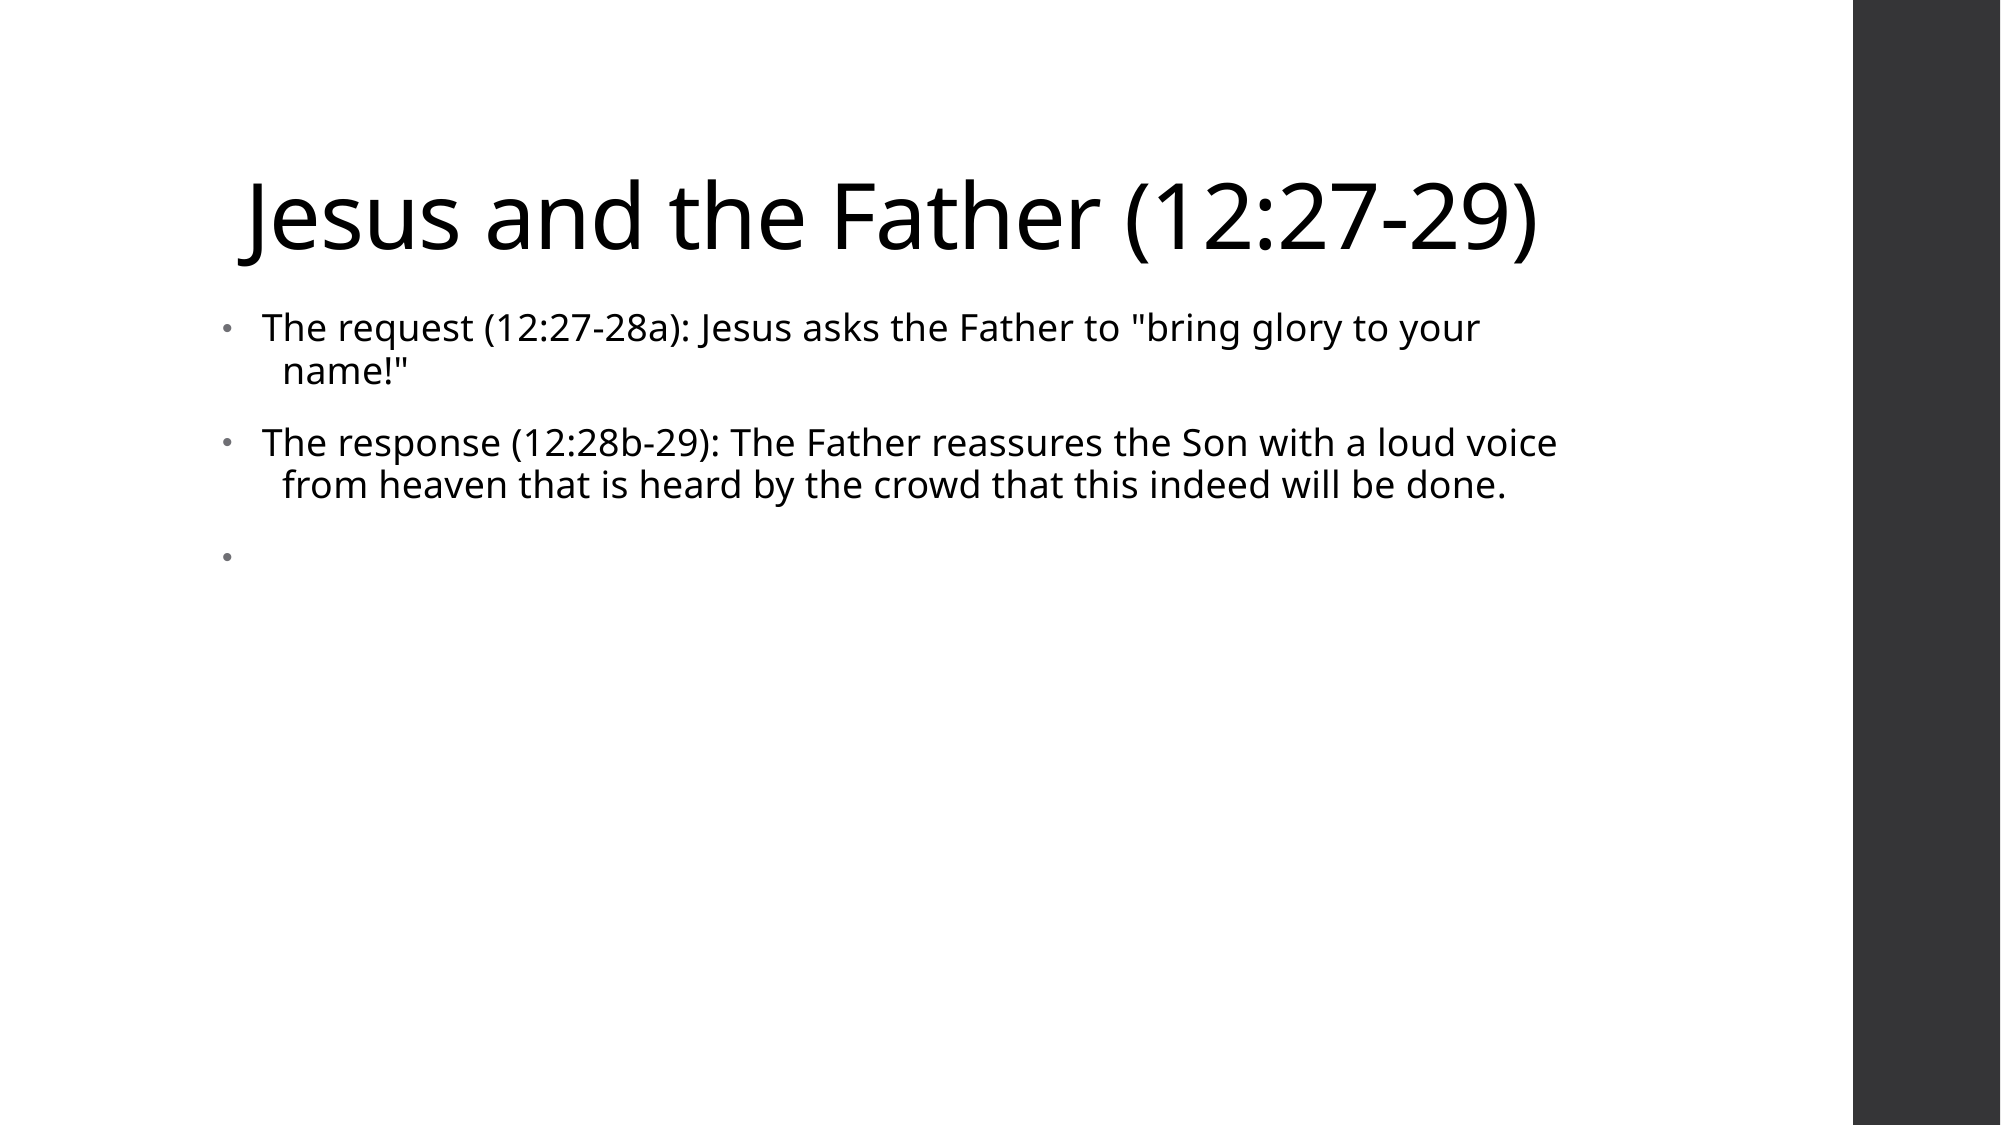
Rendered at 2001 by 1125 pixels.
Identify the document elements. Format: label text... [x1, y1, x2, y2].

title Jesus and the Father (12:27-29) [206, 60, 1797, 278]
list The request (12:27-28a): Jesus asks the Father to "bring glory to your name!" The response (12:28b-29): The Father reassures the Son with a loud voice from heaven that is heard by the crowd that this indeed will be done. [206, 299, 1617, 1014]
